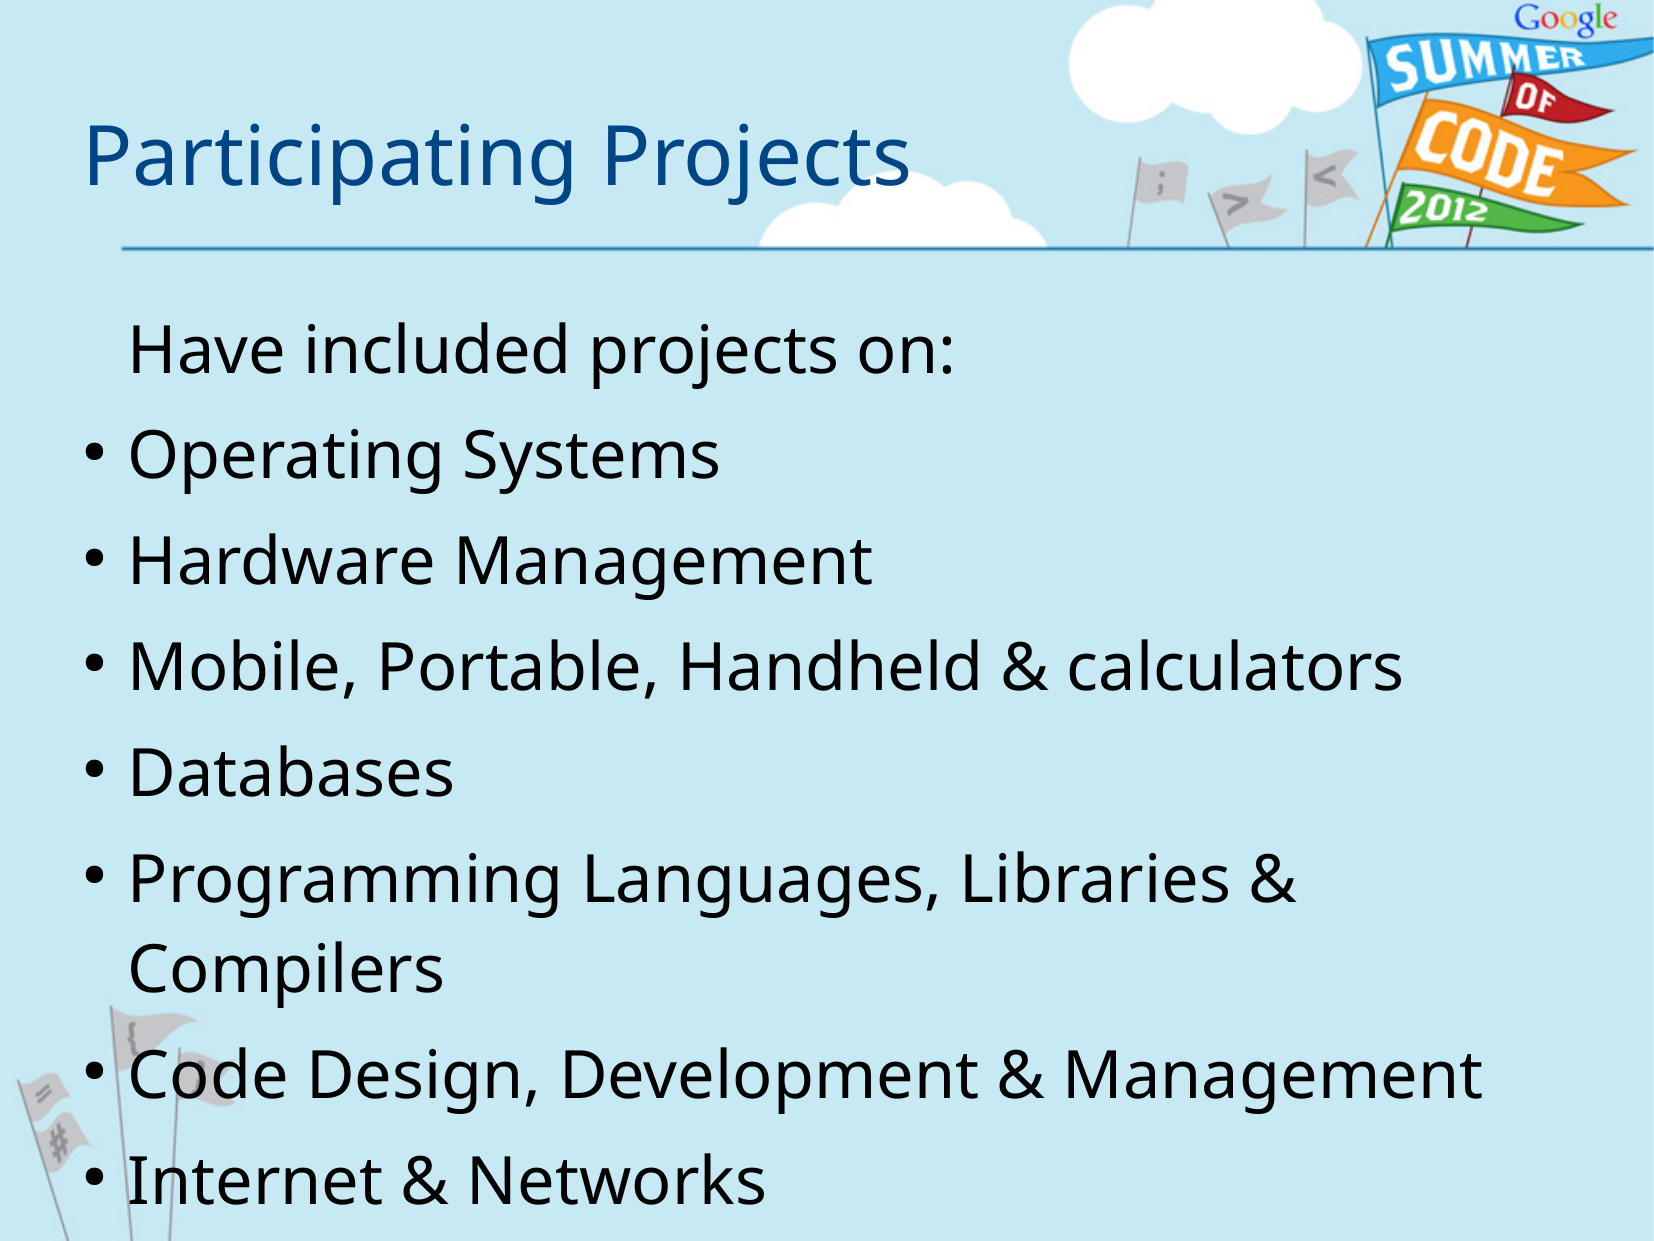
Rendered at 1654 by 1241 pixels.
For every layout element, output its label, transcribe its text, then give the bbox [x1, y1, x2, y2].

subtitle Have included projects on: Operating Systems Hardware Management Mobile, Portable, Handheld & calculators Databases Programming Languages, Libraries & Compilers Code Design, Development & Management Internet & Networks Video, TV & Photography [82, 302, 1571, 1121]
title Participating Projects [82, 49, 1571, 257]
picture [0, 0, 1654, 1241]
